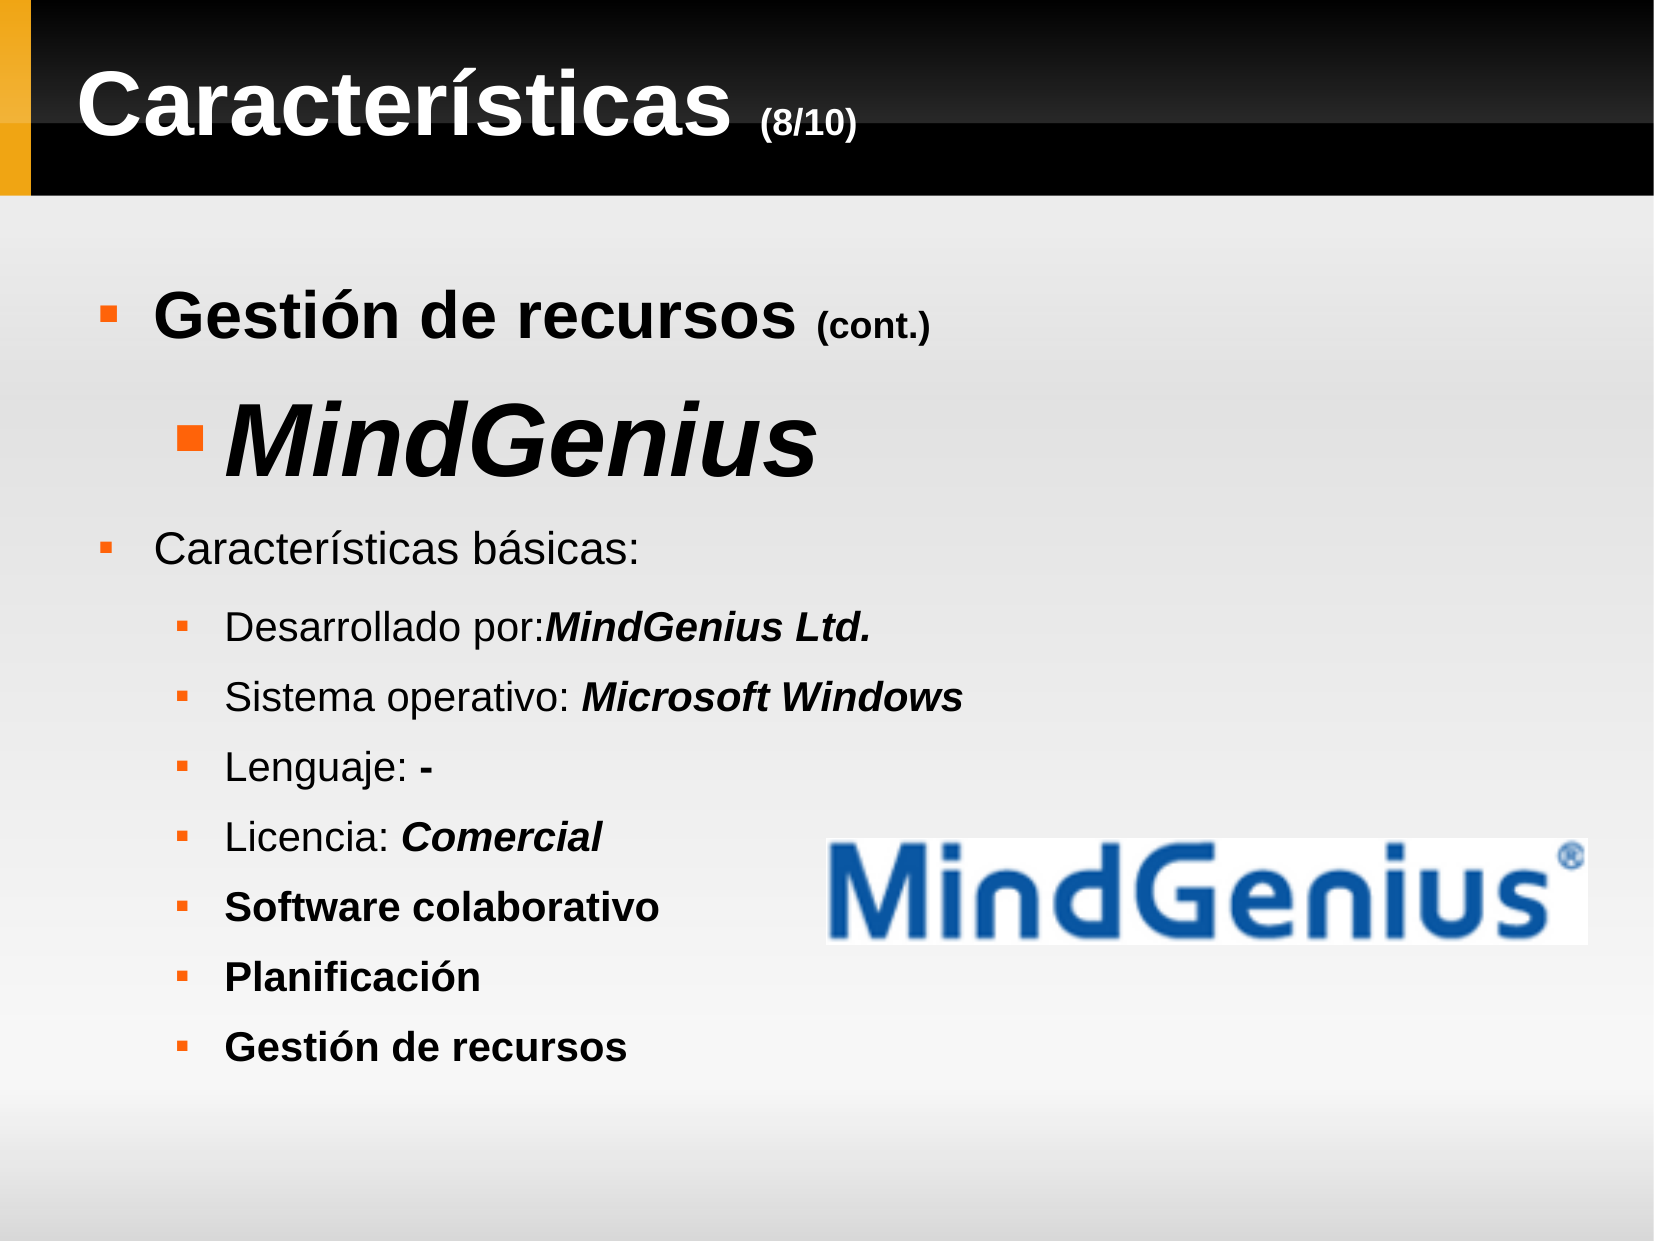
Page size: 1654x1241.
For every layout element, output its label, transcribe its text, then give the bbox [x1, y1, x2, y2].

list Gestión de recursos (cont.) MindGenius Características básicas: Desarrollado por:MindGenius Ltd. Sistema operativo: Microsoft Windows Lenguaje: - Licencia: Comercial Software colaborativo Planificación Gestión de recursos [82, 278, 1571, 1097]
title Características (8/10) [76, 0, 1565, 208]
picture [0, 0, 1654, 1241]
